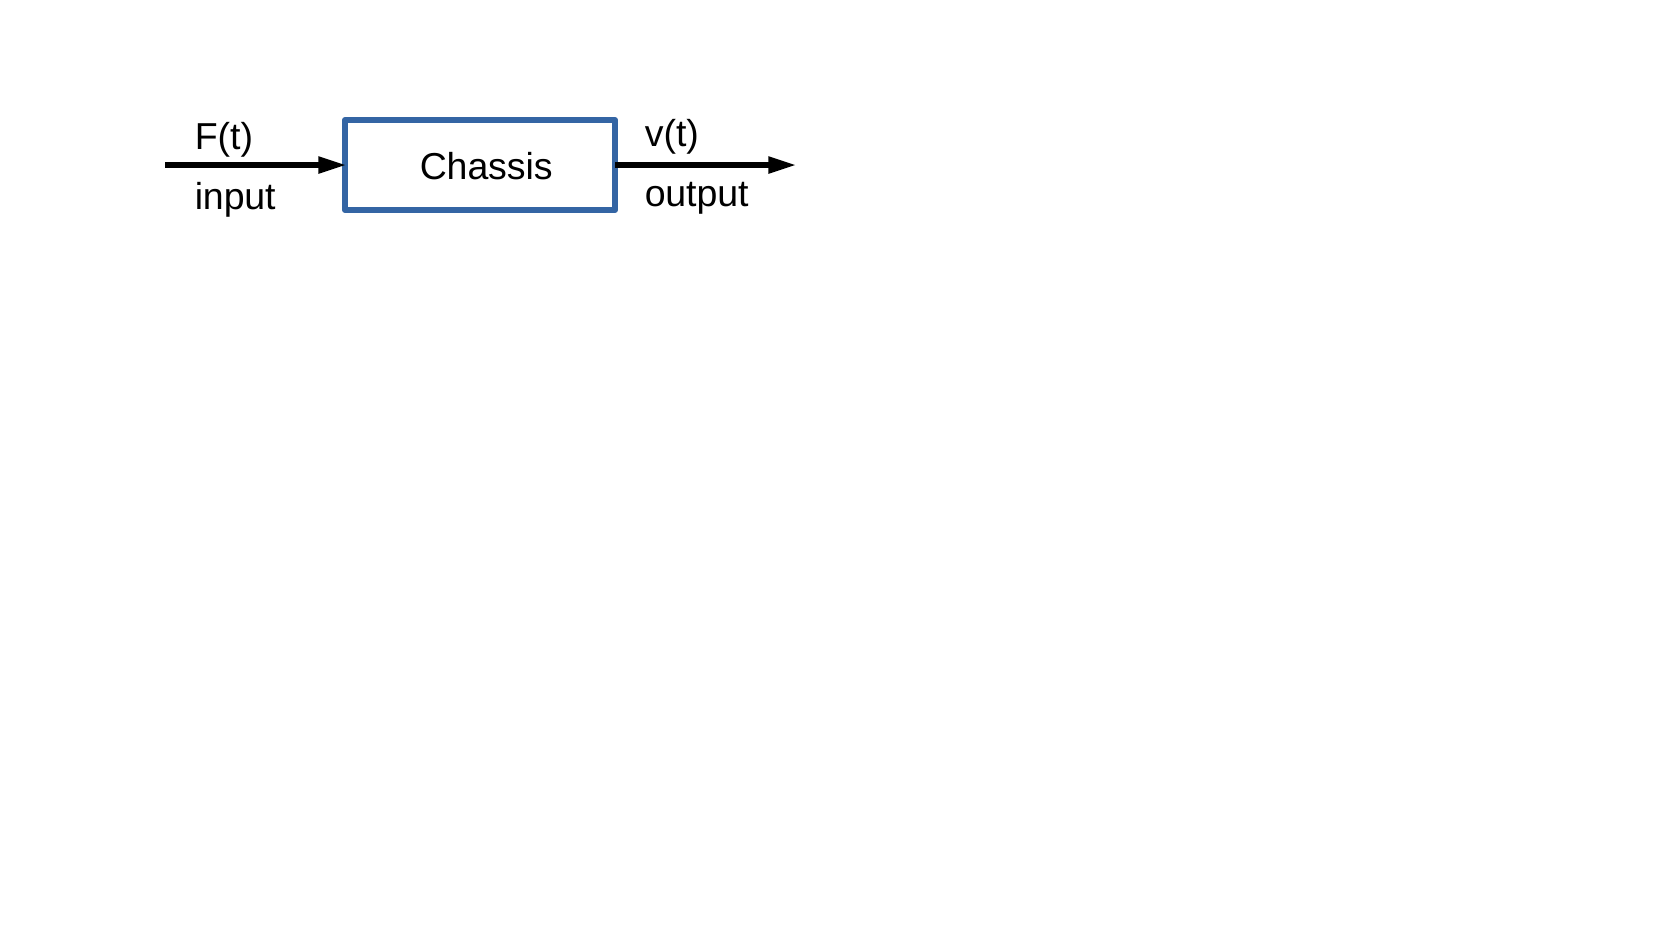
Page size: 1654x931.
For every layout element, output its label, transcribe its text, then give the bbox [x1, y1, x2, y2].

text_box F(t) [180, 108, 376, 166]
text_box Chassis [405, 138, 601, 196]
text_box v(t) [630, 105, 826, 162]
text_box output [630, 165, 826, 222]
text_box input [180, 168, 376, 226]
